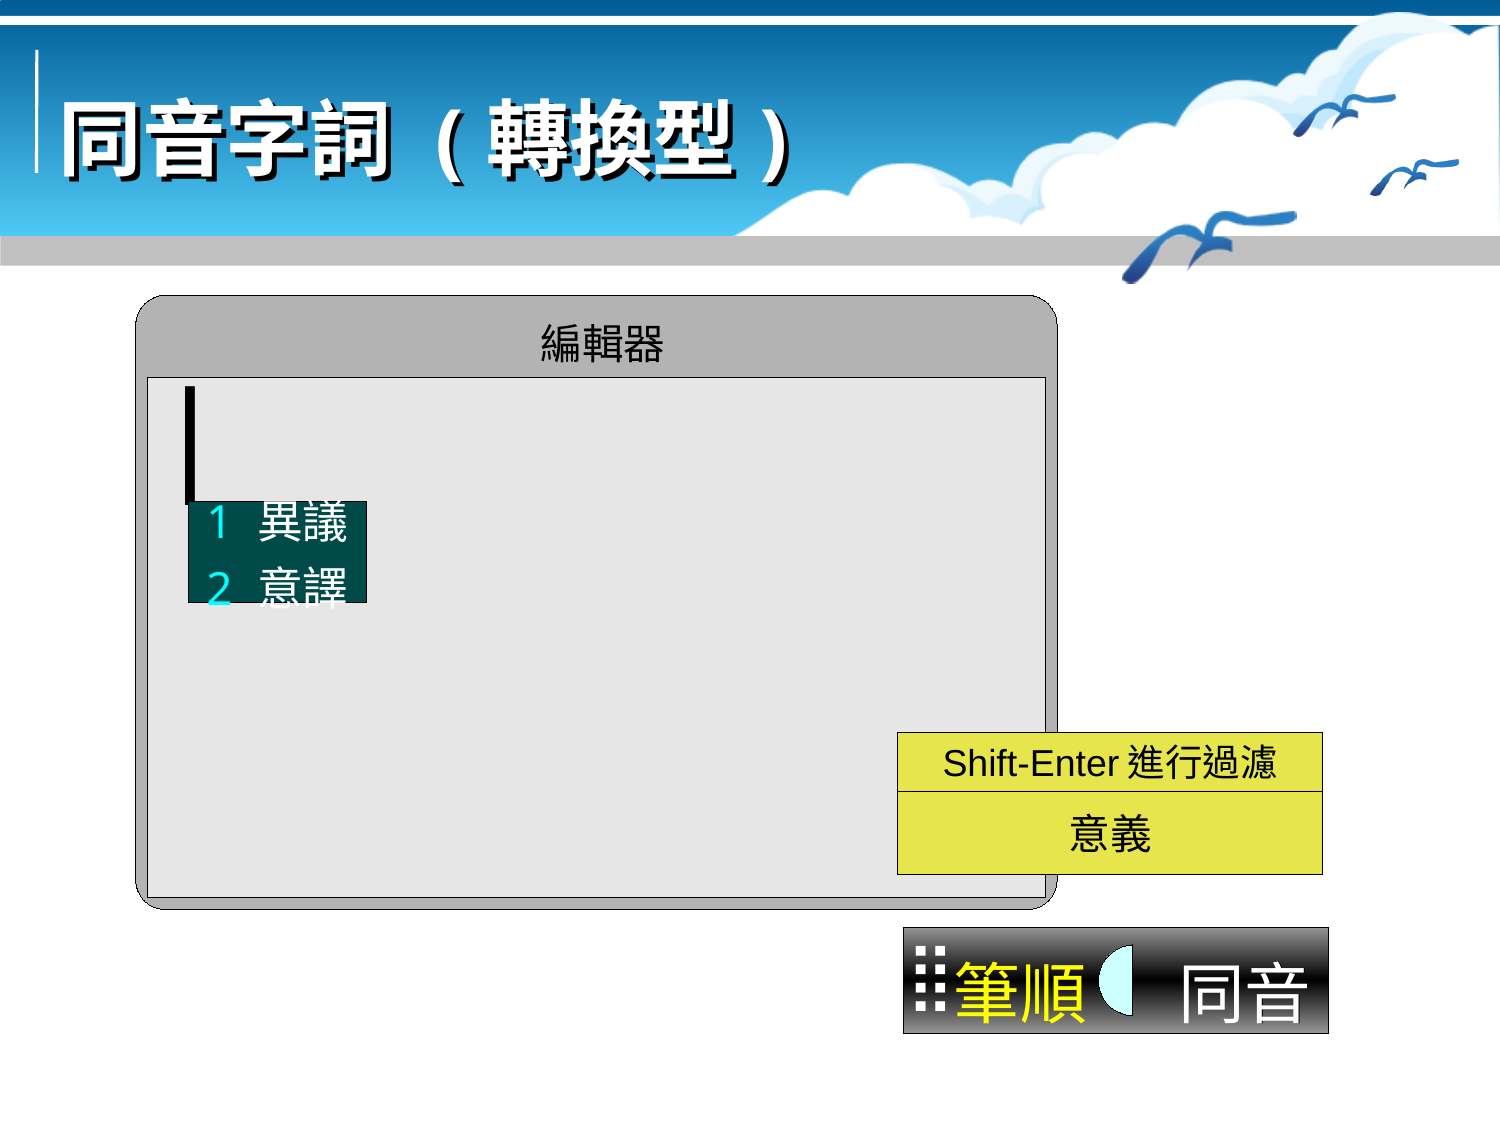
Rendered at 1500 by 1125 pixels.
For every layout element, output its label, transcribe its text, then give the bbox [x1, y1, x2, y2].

text_box 意義 [897, 792, 1323, 875]
text_box 筆順 [938, 938, 1140, 1028]
title 同音字詞 (轉換型) [59, 86, 1465, 186]
text_box ⣿ [891, 933, 963, 1026]
text_box [1098, 944, 1133, 1016]
text_box Shift-Enter進行過濾 [897, 732, 1323, 792]
text_box 同音 [1163, 938, 1329, 1021]
text_box 1 異議 2 意譯 [188, 501, 367, 603]
text_box 編輯器 [525, 307, 691, 384]
text_box [135, 295, 1058, 910]
text_box [903, 927, 1329, 1034]
picture [730, 12, 1500, 284]
text_box ▏ [171, 389, 632, 553]
